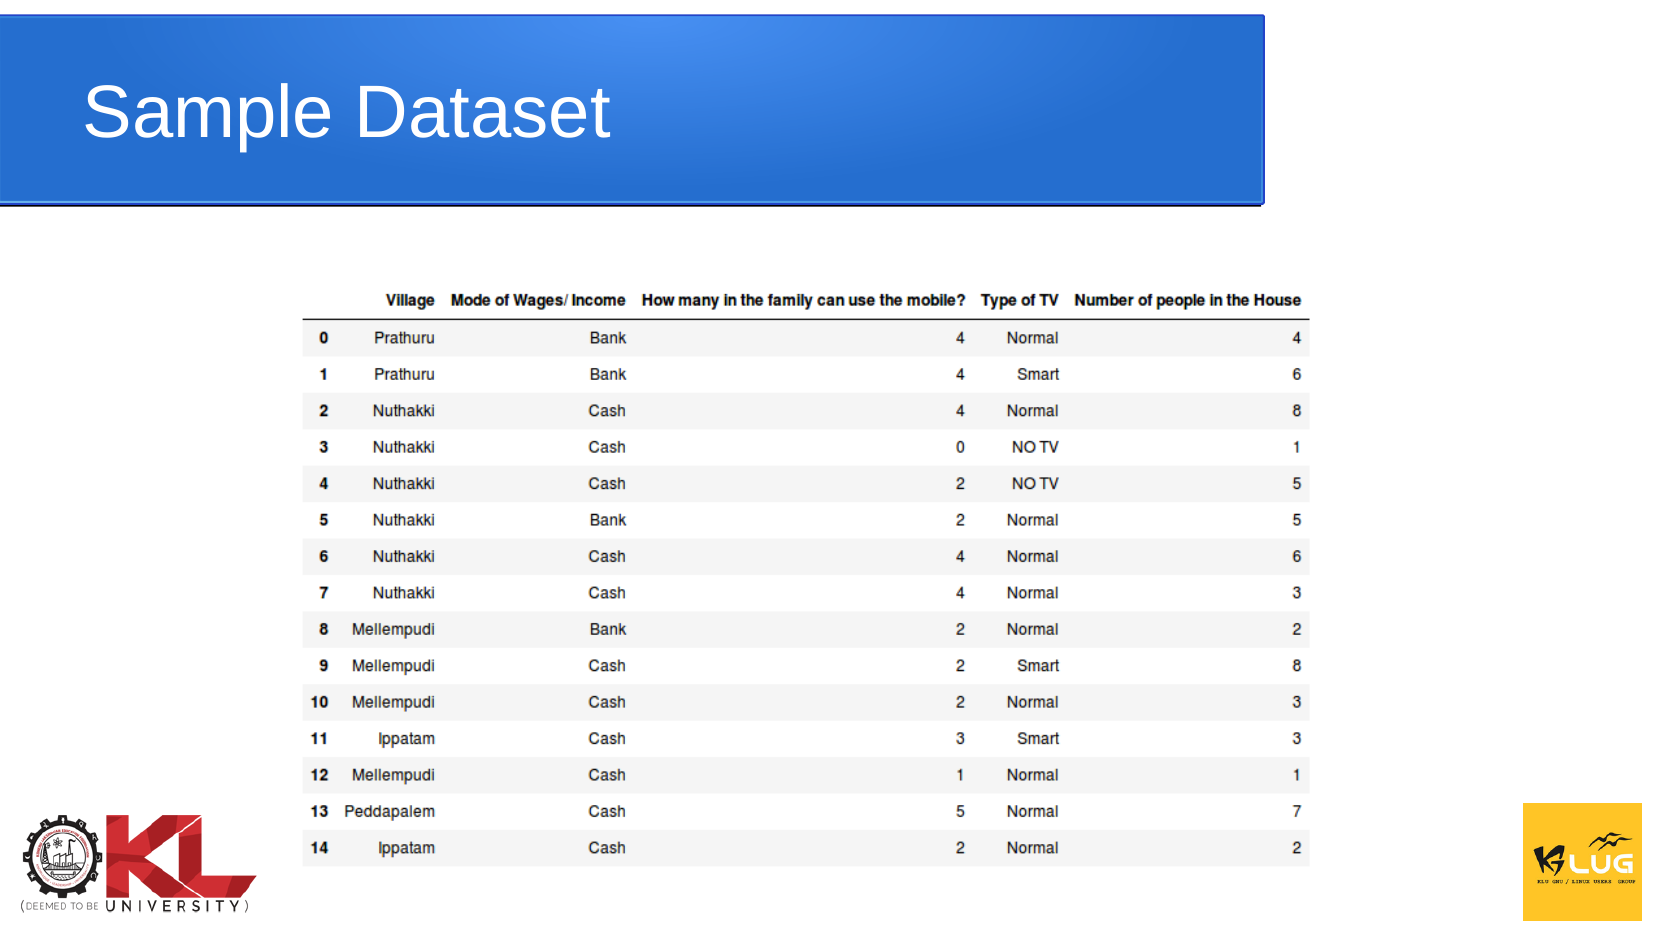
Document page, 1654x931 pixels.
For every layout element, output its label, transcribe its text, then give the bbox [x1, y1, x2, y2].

picture [295, 259, 1642, 922]
picture [10, 803, 260, 922]
title Sample Dataset [82, 35, 1235, 189]
